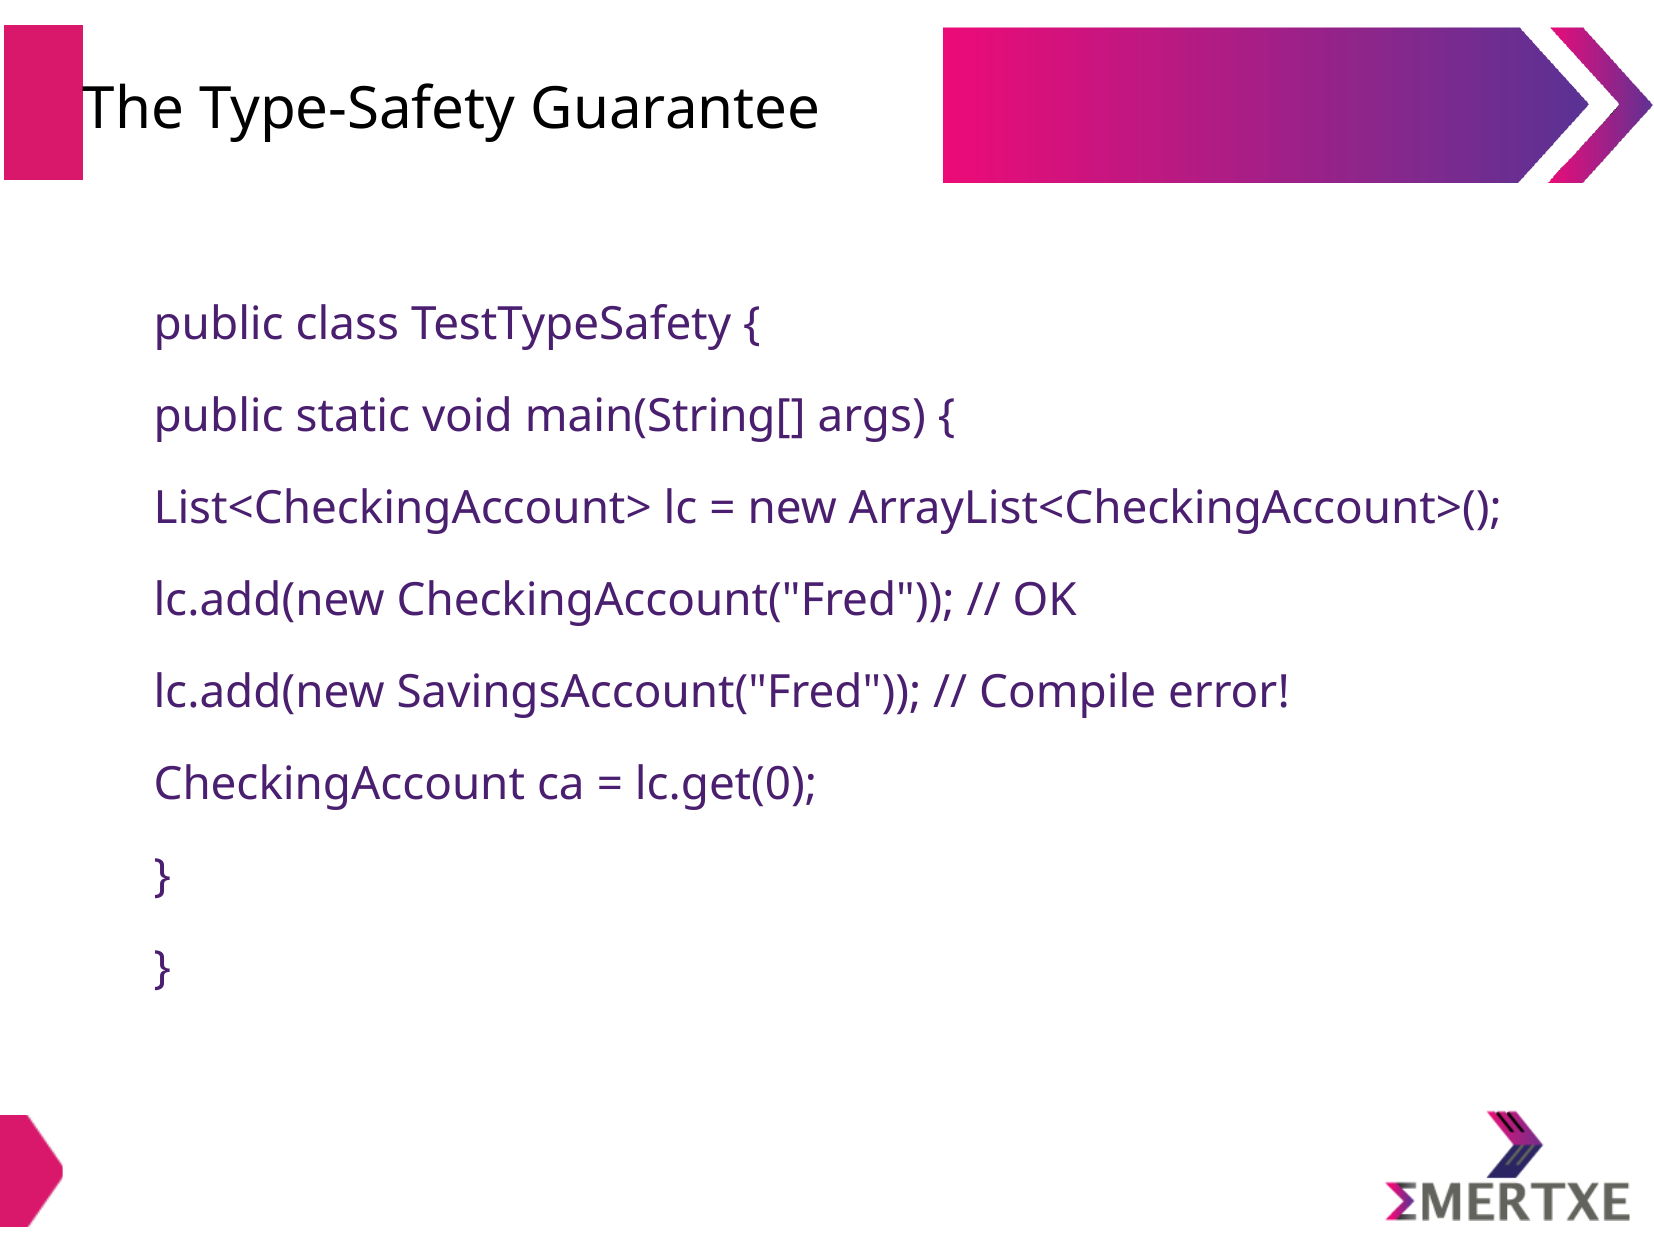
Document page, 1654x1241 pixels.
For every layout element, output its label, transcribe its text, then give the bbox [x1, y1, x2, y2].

title The Type-Safety Guarantee [82, 2, 1571, 210]
picture [1571, 27, 1653, 183]
list public class TestTypeSafety { public static void main(String[] args) { List<CheckingAccount> lc = new ArrayList<CheckingAccount>(); lc.add(new CheckingAccount("Fred")); // OK lc.add(new SavingsAccount("Fred")); // Compile error! CheckingAccount ca = lc.get(0); } } [82, 290, 1571, 1010]
picture [1385, 1107, 1631, 1221]
